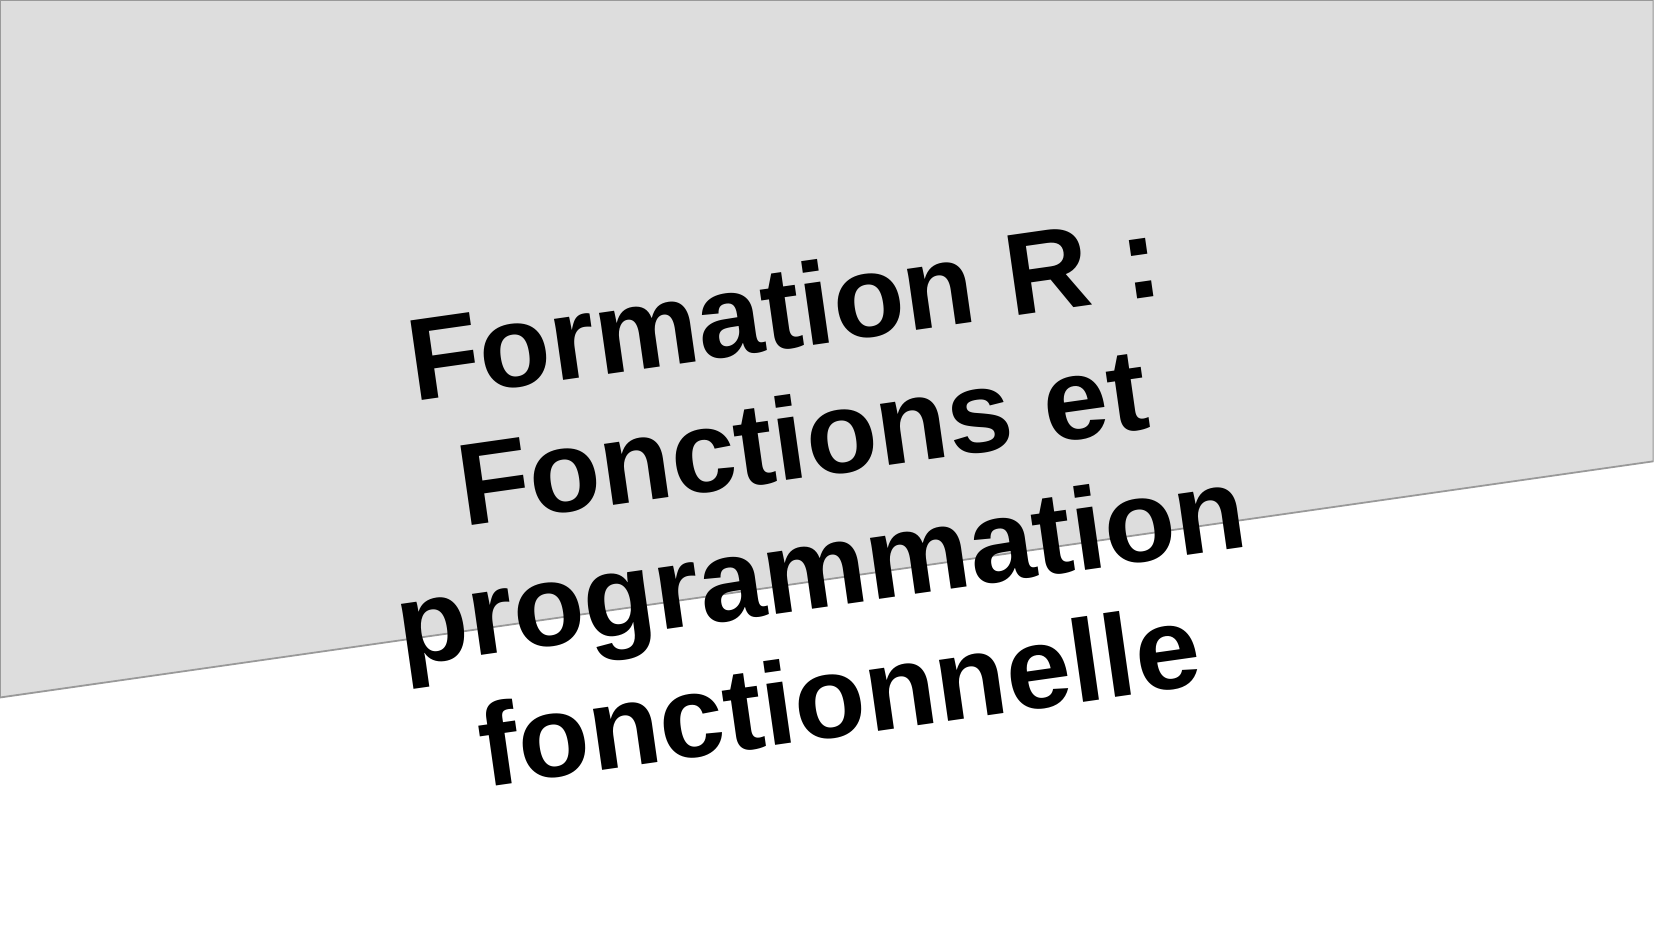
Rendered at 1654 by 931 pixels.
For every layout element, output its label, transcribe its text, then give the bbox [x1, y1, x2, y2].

text_box [100, 478, 1546, 782]
title Formation R : Fonctions et programmation fonctionnelle [43, 139, 1580, 865]
